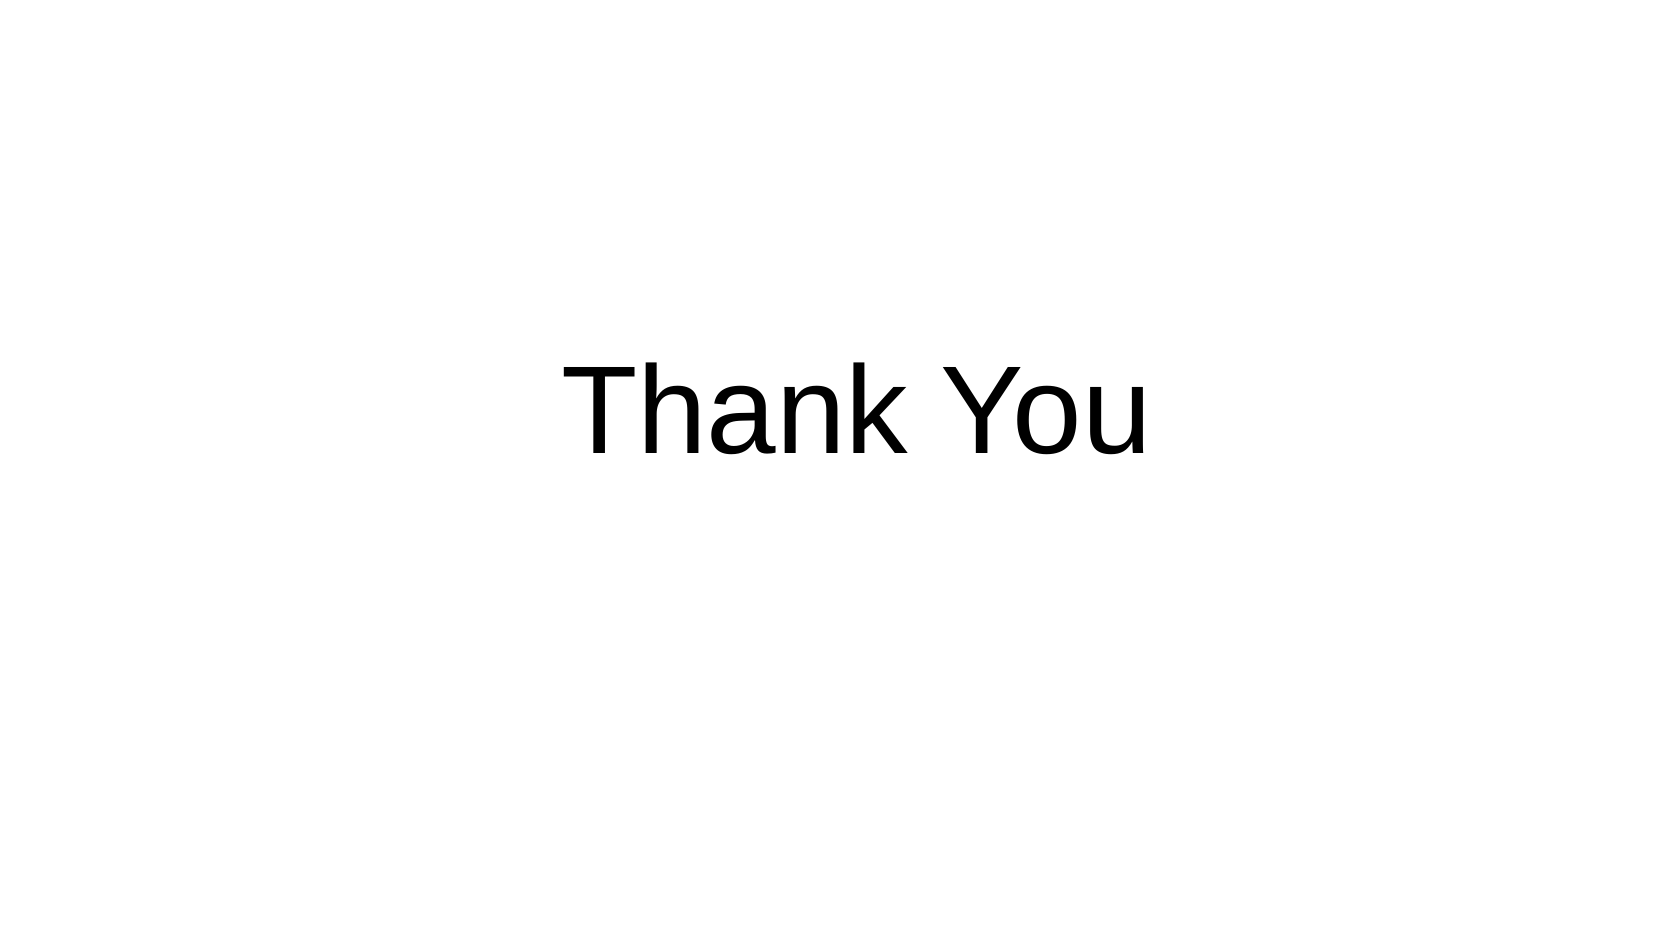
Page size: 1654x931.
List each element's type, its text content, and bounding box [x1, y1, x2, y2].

title Thank You [112, 332, 1601, 488]
